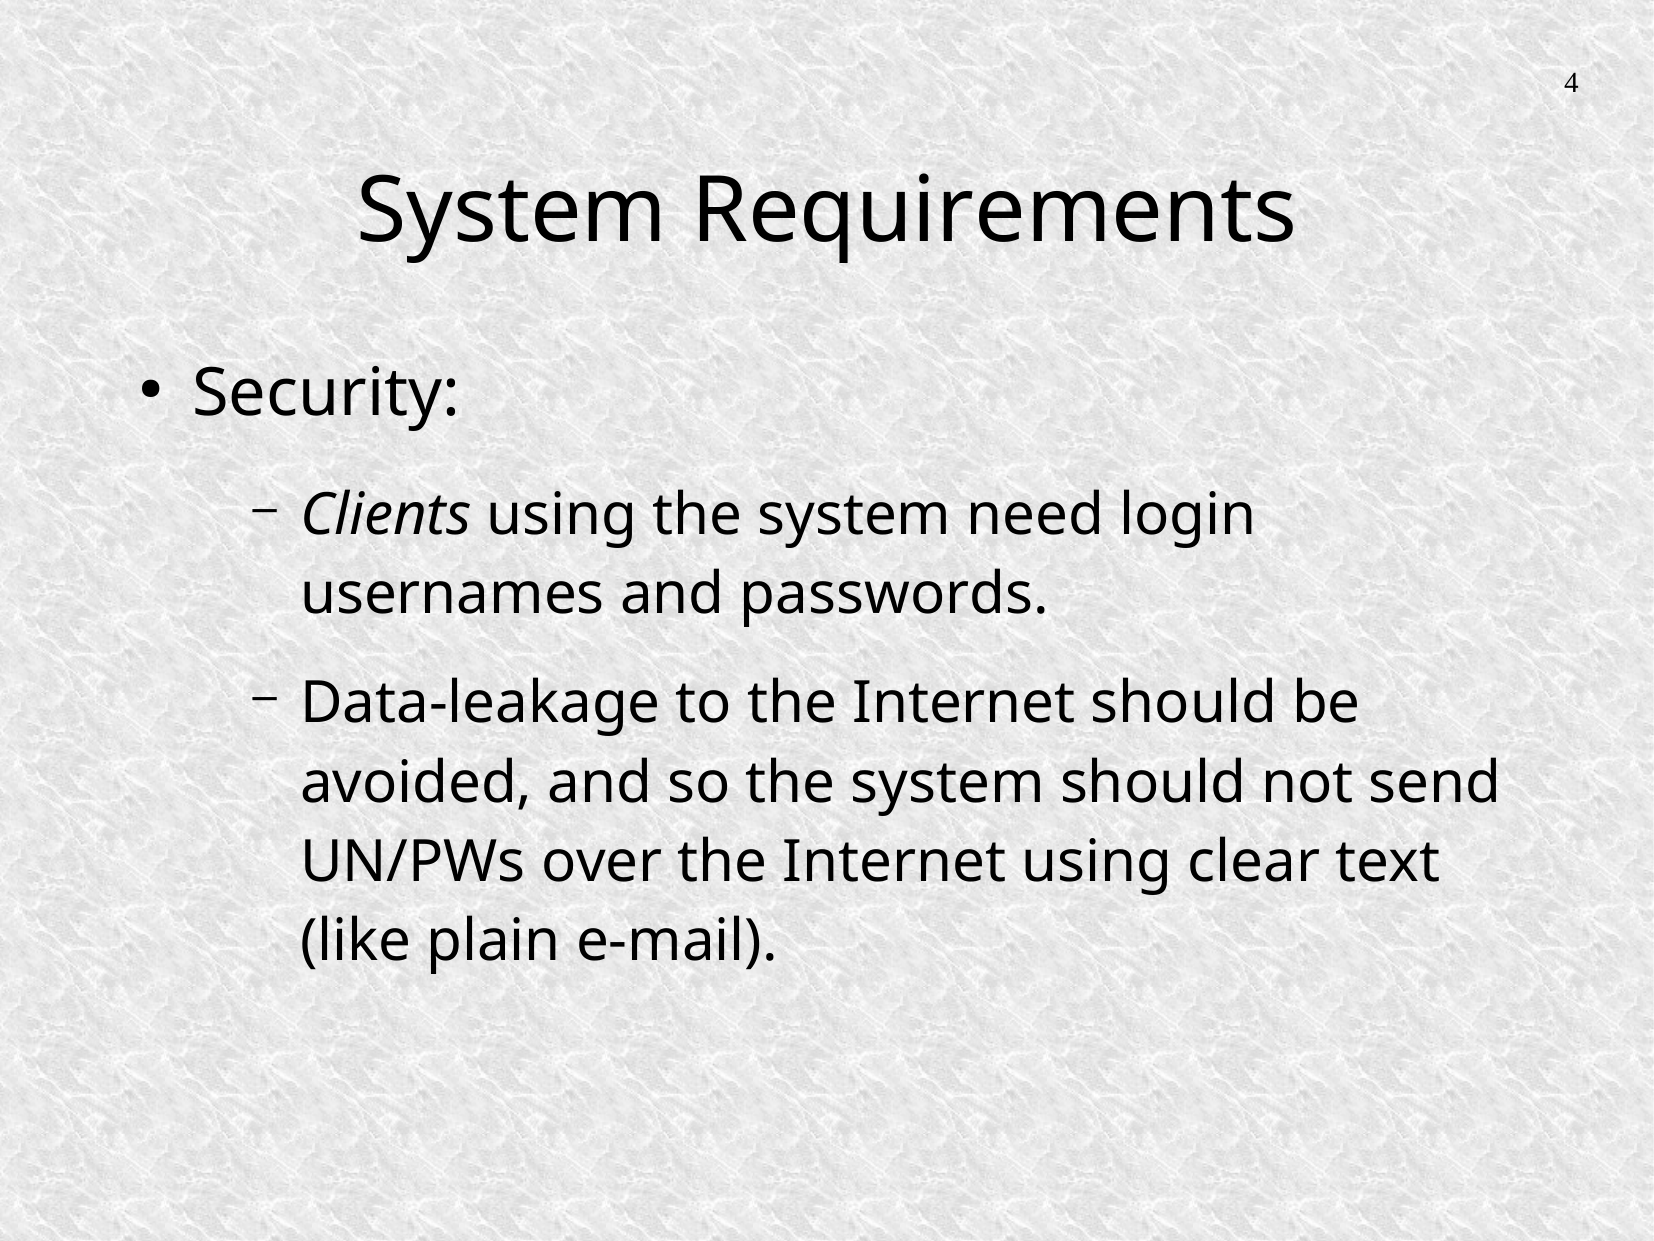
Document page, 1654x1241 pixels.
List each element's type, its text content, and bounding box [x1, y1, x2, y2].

title System Requirements [121, 102, 1534, 310]
list Security: Clients using the system need login usernames and passwords. Data-leakage to the Internet should be avoided, and so the system should not send UN/PWs over the Internet using clear text (like plain e-mail). [121, 344, 1567, 1126]
picture [0, 0, 1654, 1241]
